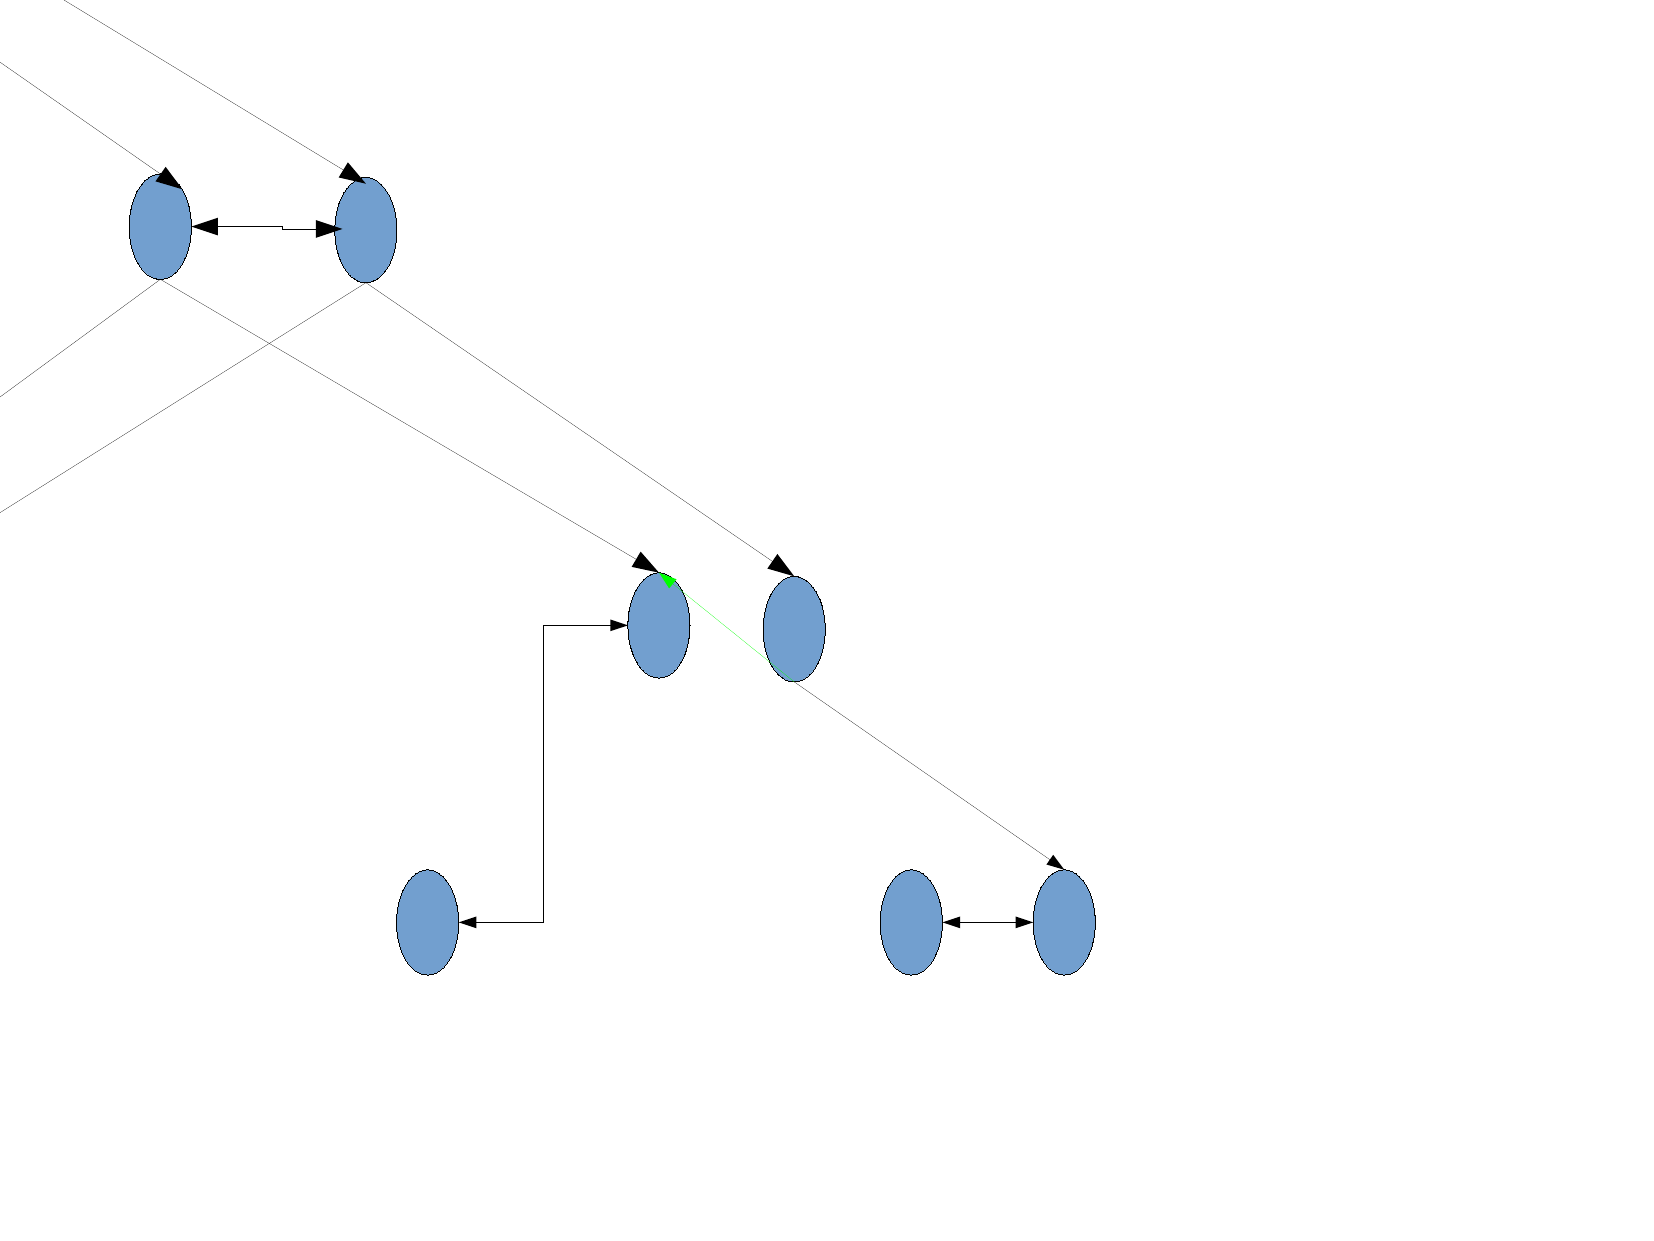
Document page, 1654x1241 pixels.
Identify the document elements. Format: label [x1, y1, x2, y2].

text_box [1033, 869, 1096, 976]
text_box [880, 869, 943, 976]
text_box [770, 664, 792, 682]
text_box [674, 581, 683, 591]
text_box [129, 174, 192, 280]
text_box [334, 177, 397, 283]
text_box [627, 573, 691, 679]
text_box [396, 869, 459, 976]
text_box [763, 576, 826, 682]
